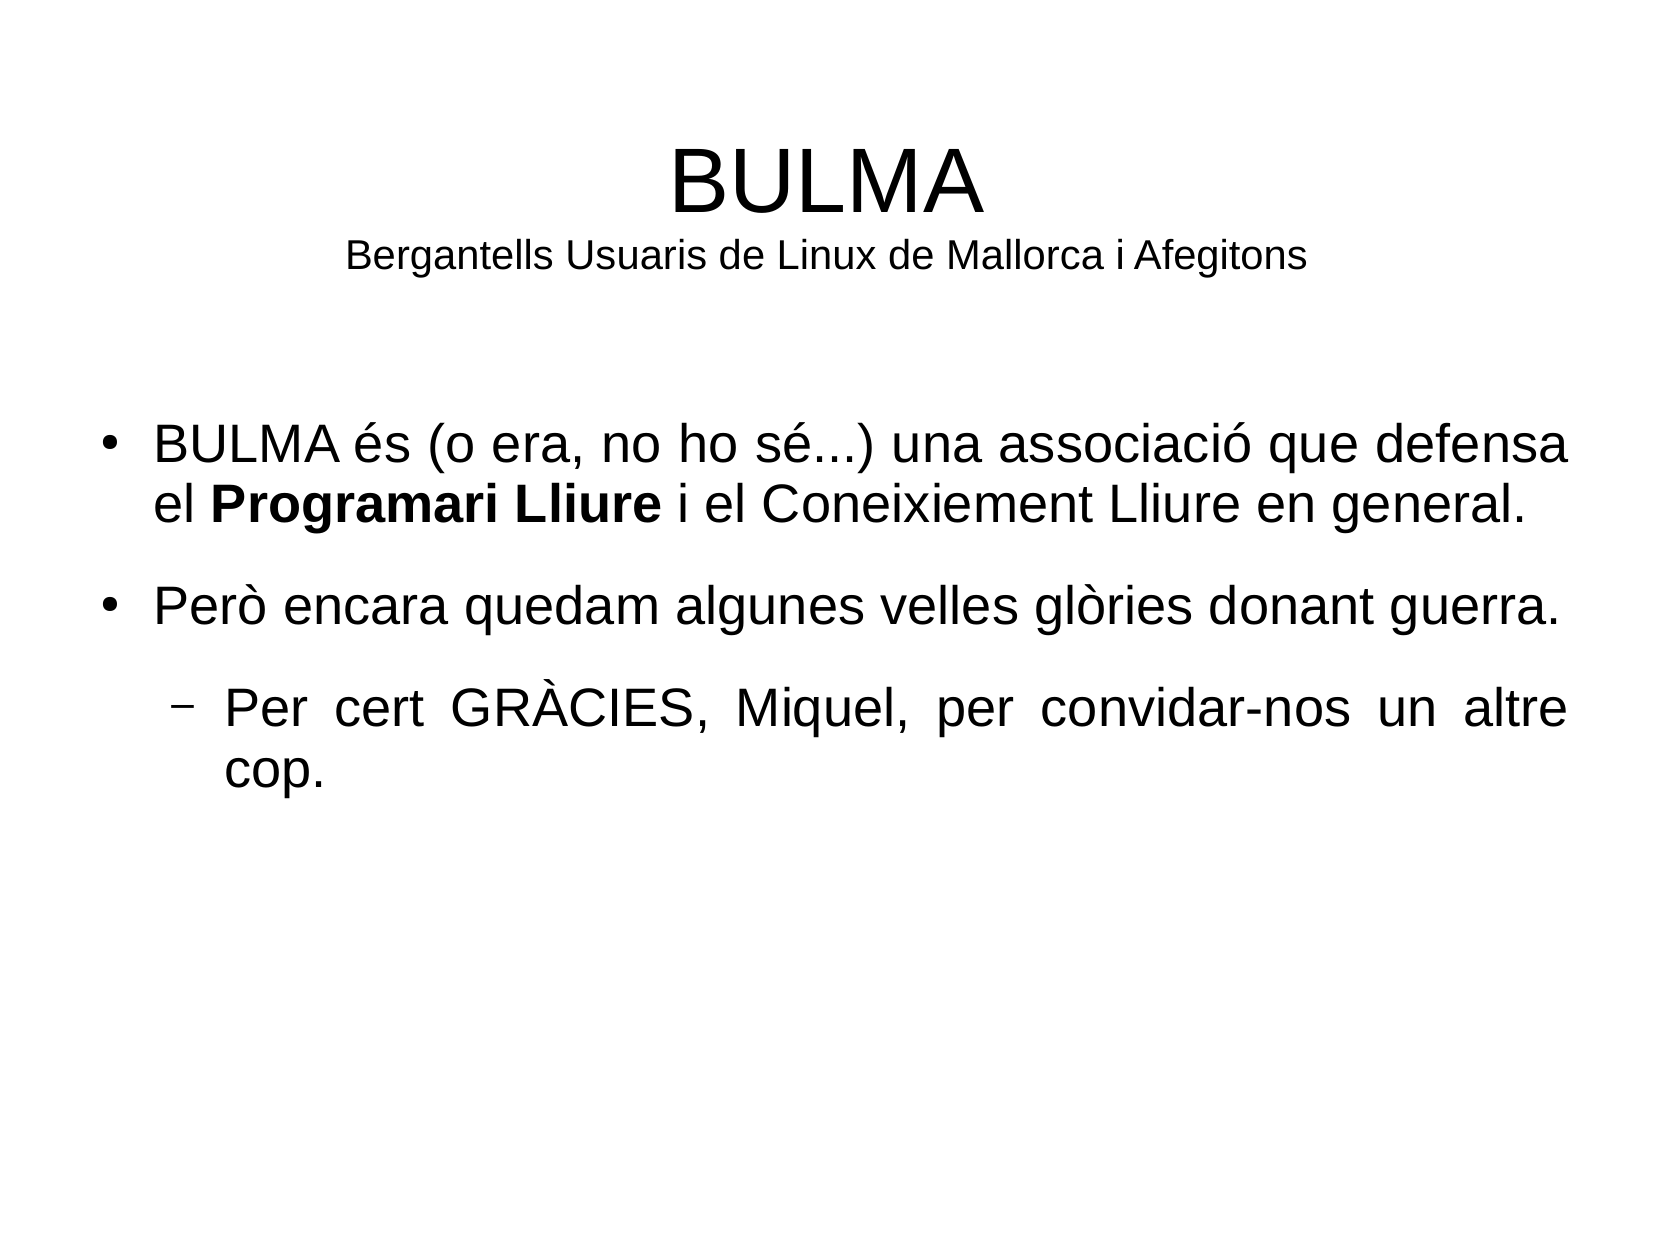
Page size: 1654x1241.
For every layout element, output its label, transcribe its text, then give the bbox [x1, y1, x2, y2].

list BULMA és (o era, no ho sé...) una associació que defensa el Programari Lliure i el Coneixiement Lliure en general. Però encara quedam algunes velles glòries donant guerra. Per cert GRÀCIES, Miquel, per convidar-nos un altre cop. [82, 413, 1571, 1133]
title BULMA Bergantells Usuaris de Linux de Mallorca i Afegitons [82, 100, 1571, 308]
